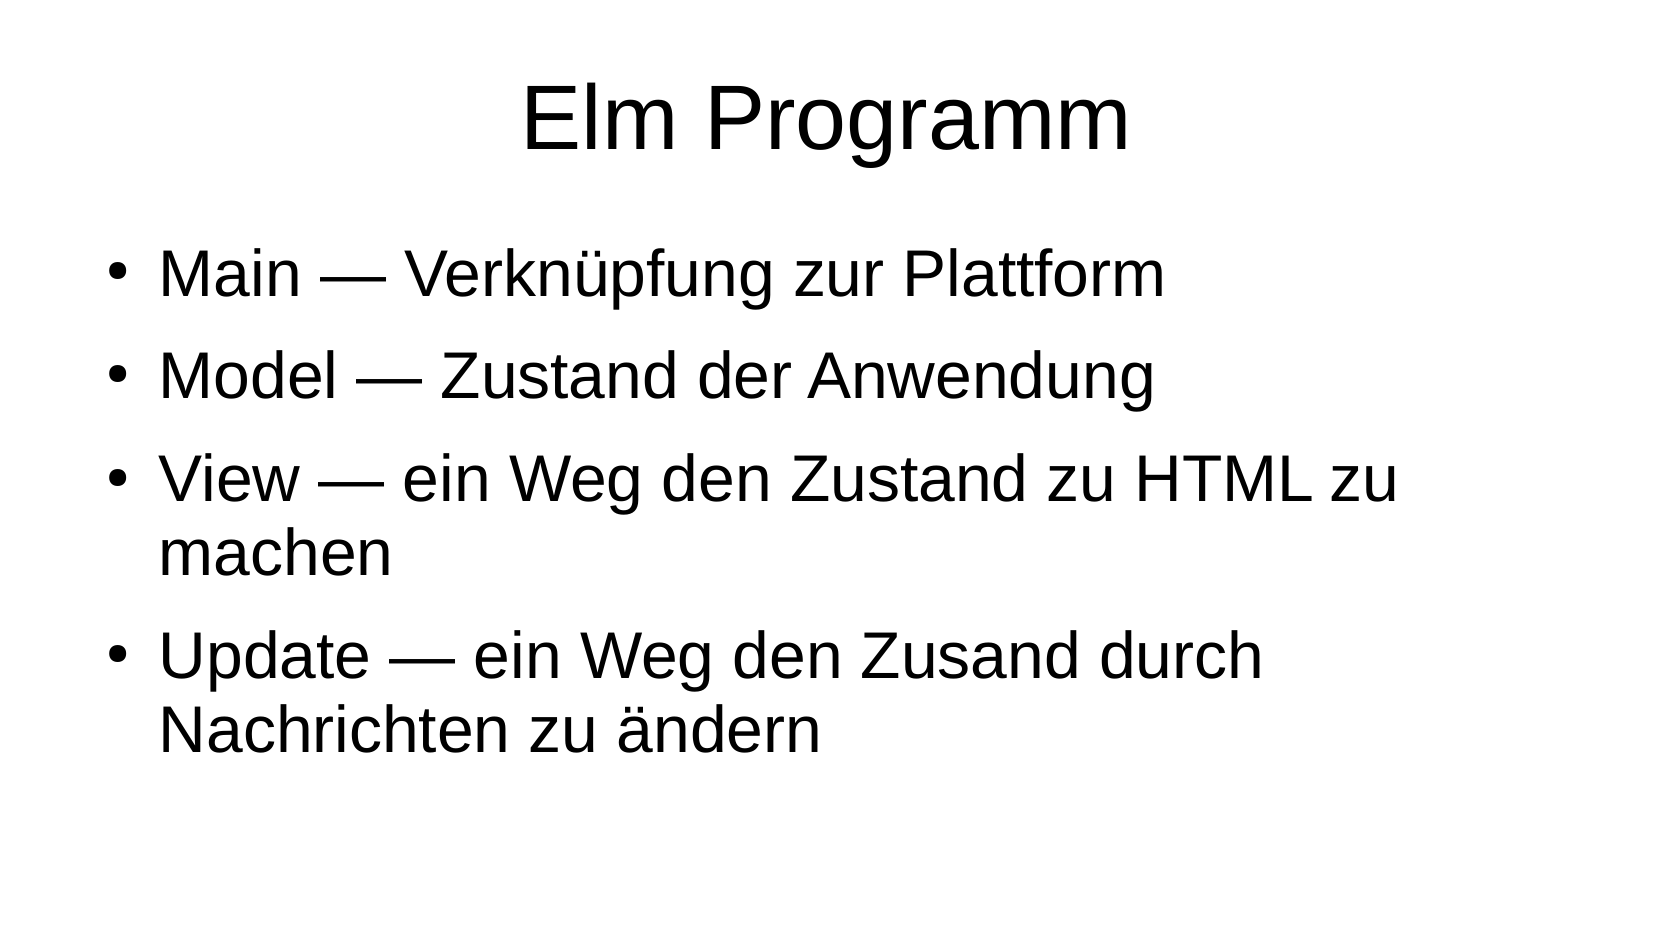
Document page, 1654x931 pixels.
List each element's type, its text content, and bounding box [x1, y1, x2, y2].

title Elm Programm [88, 59, 1565, 178]
list Main — Verknüpfung zur Plattform Model — Zustand der Anwendung View — ein Weg den Zustand zu HTML zu machen Update — ein Weg den Zusand durch Nachrichten zu ändern [82, 236, 1565, 768]
